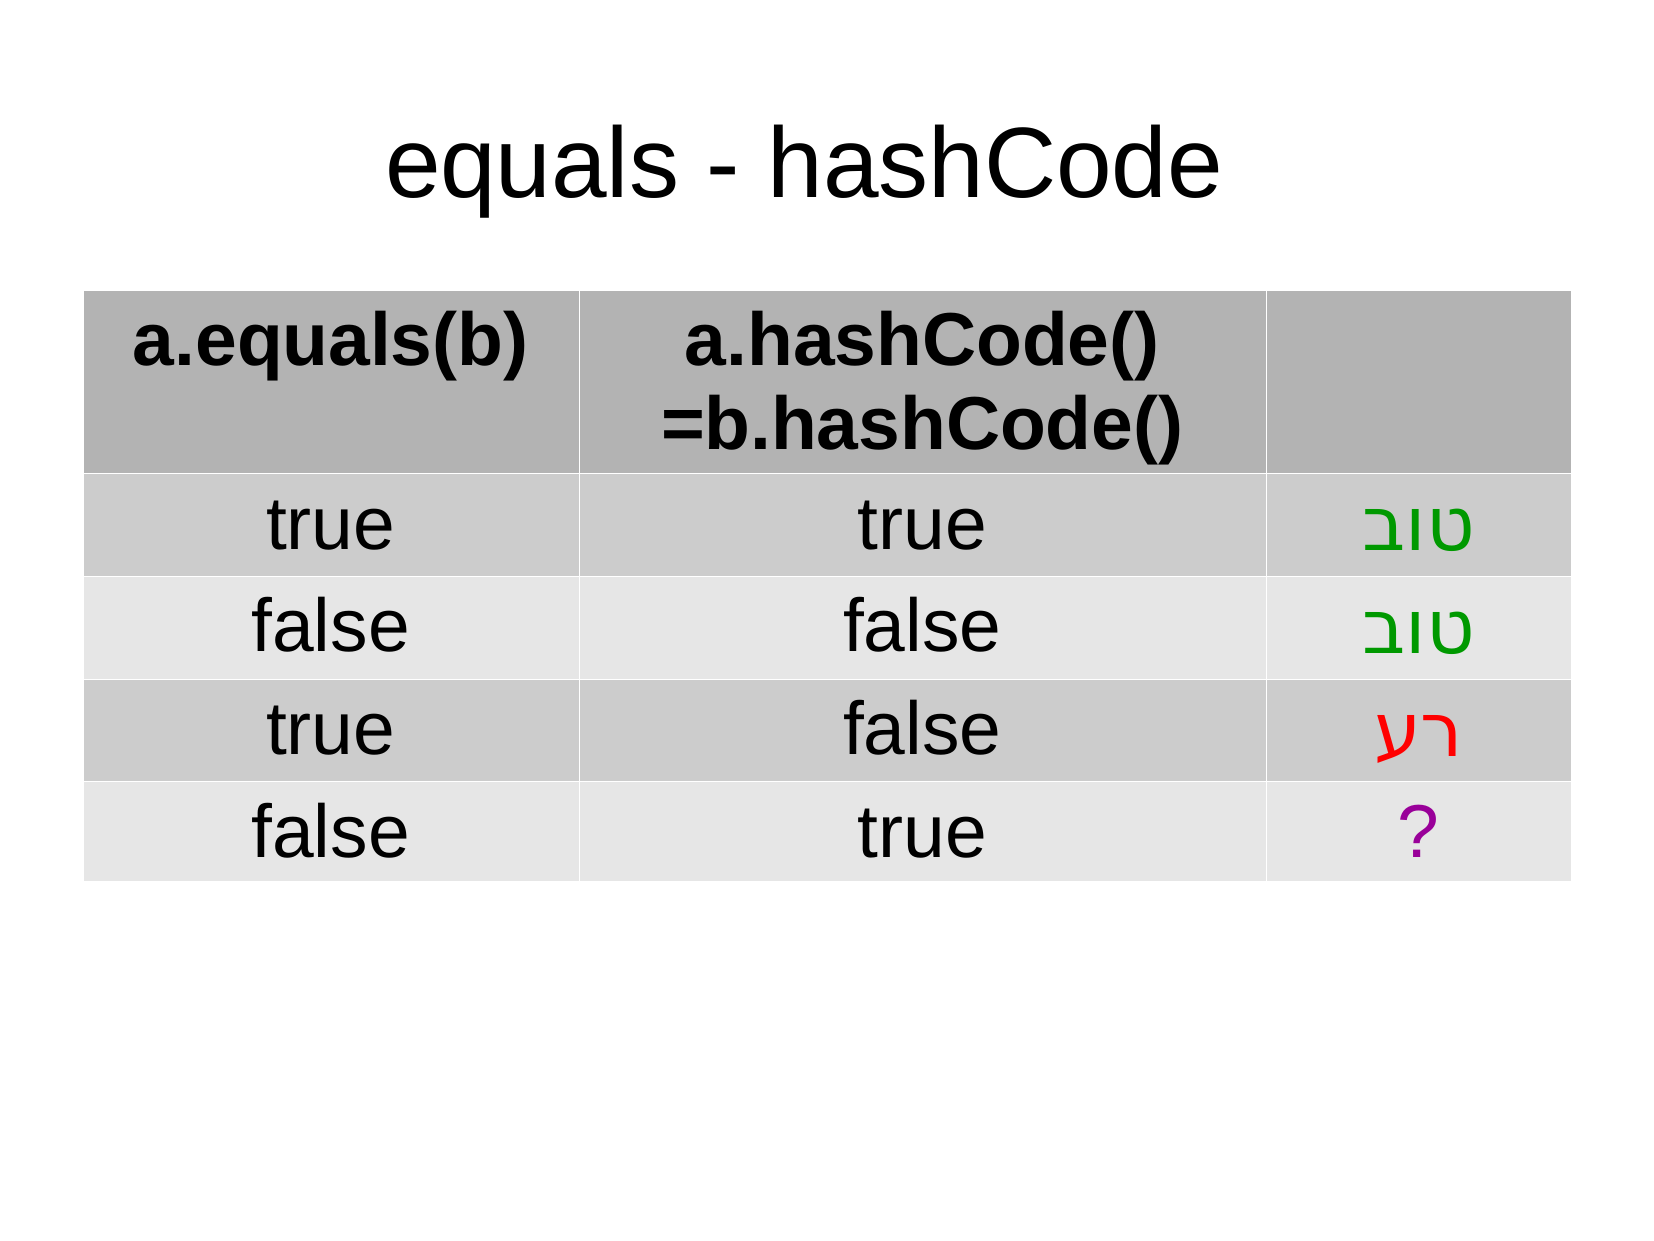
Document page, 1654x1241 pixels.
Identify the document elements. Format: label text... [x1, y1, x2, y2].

table_cell טוב [1267, 474, 1571, 576]
title equals - hashCode [63, 45, 1546, 271]
table_cell false [84, 782, 579, 881]
table_cell true [580, 782, 1266, 881]
table_cell true [580, 474, 1266, 576]
table_header a.hashCode() =b.hashCode() [580, 291, 1266, 473]
table_cell true [84, 680, 579, 781]
table_header a.equals(b) [84, 291, 579, 473]
table_cell false [580, 577, 1266, 679]
table_cell true [84, 474, 579, 576]
table_cell false [580, 680, 1266, 781]
table_cell טוב [1267, 577, 1571, 679]
table_cell ? [1267, 782, 1571, 881]
table_cell false [84, 577, 579, 679]
table_cell רע [1267, 680, 1571, 781]
table_header [1267, 291, 1571, 473]
